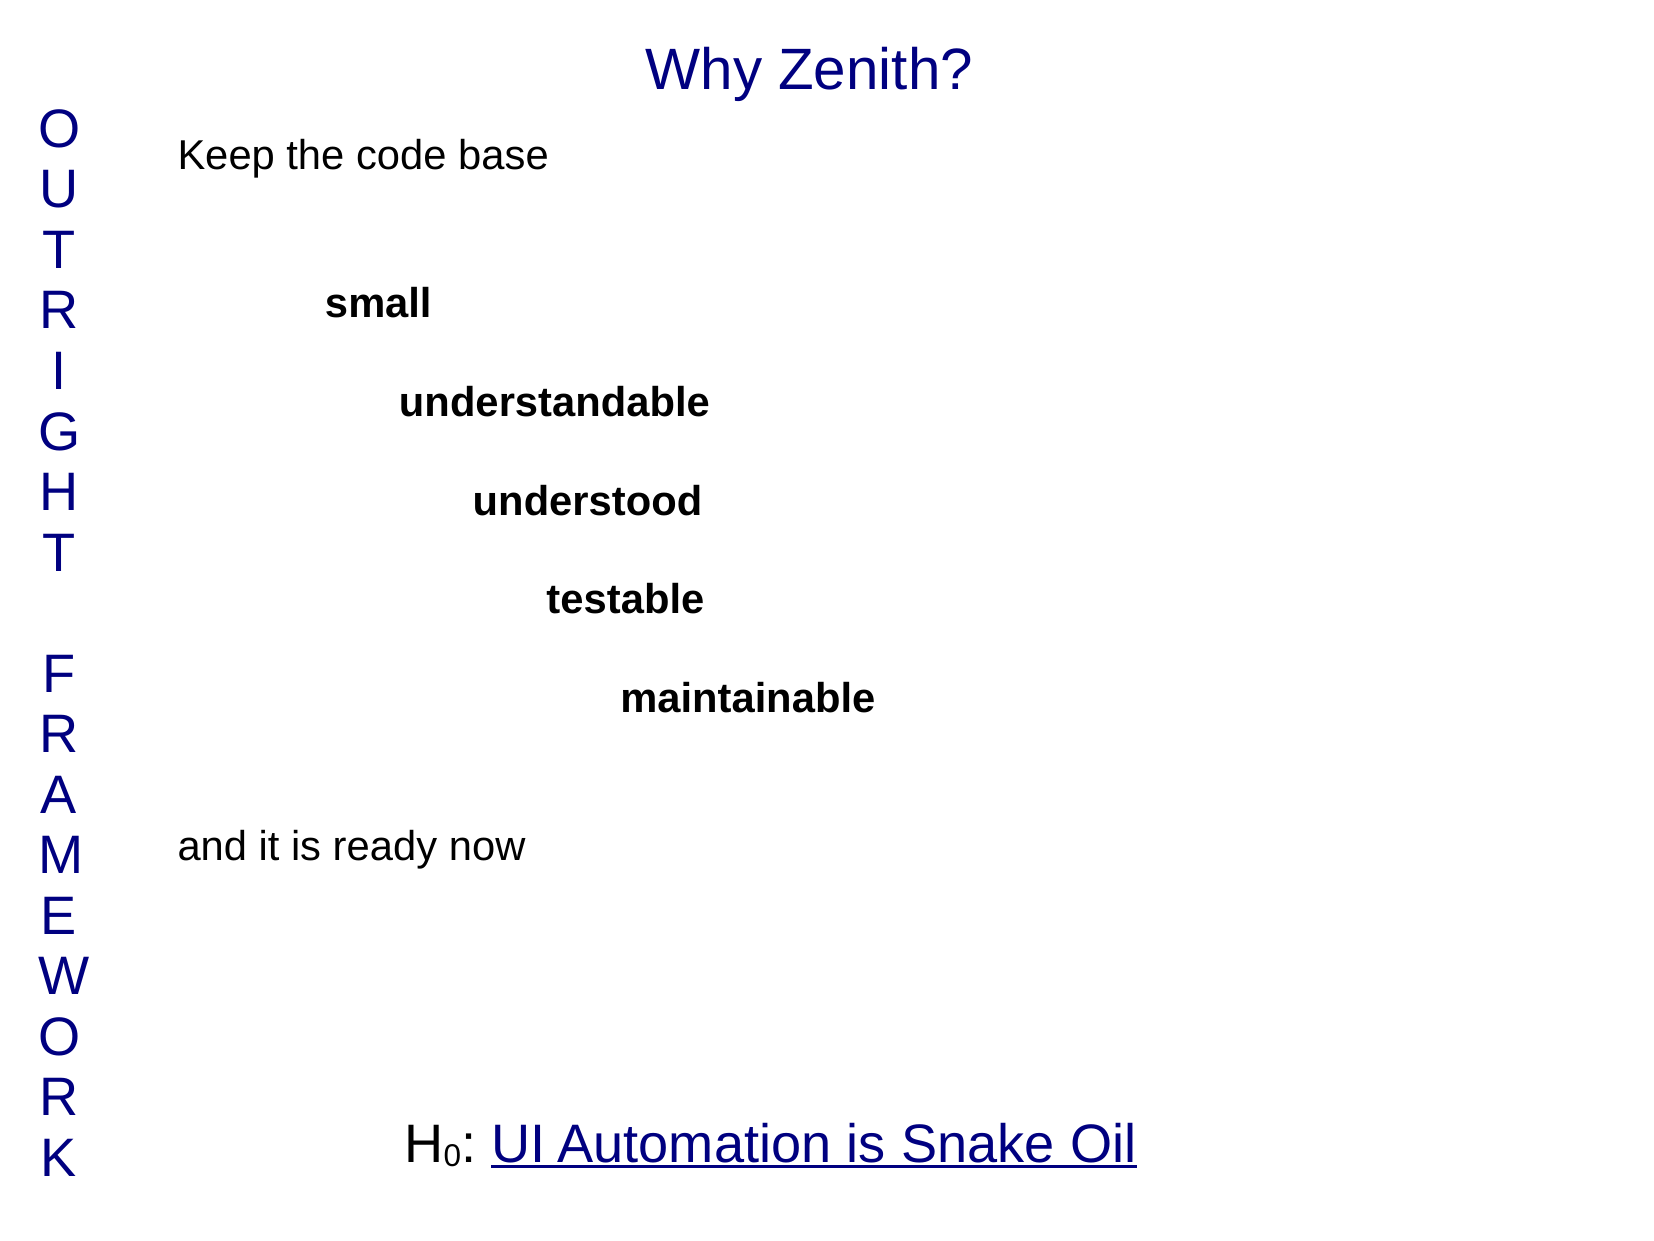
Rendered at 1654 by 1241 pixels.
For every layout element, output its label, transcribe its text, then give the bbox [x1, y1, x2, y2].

text_box Why Zenith? [630, 29, 989, 110]
text_box OUTRIGHT FRAMEWORK [23, 90, 95, 1205]
text_box H0: UI Automation is Snake Oil [389, 1105, 1217, 1200]
text_box Keep the code base small understandable understood testable maintainable and it is ready now [162, 124, 1527, 1229]
